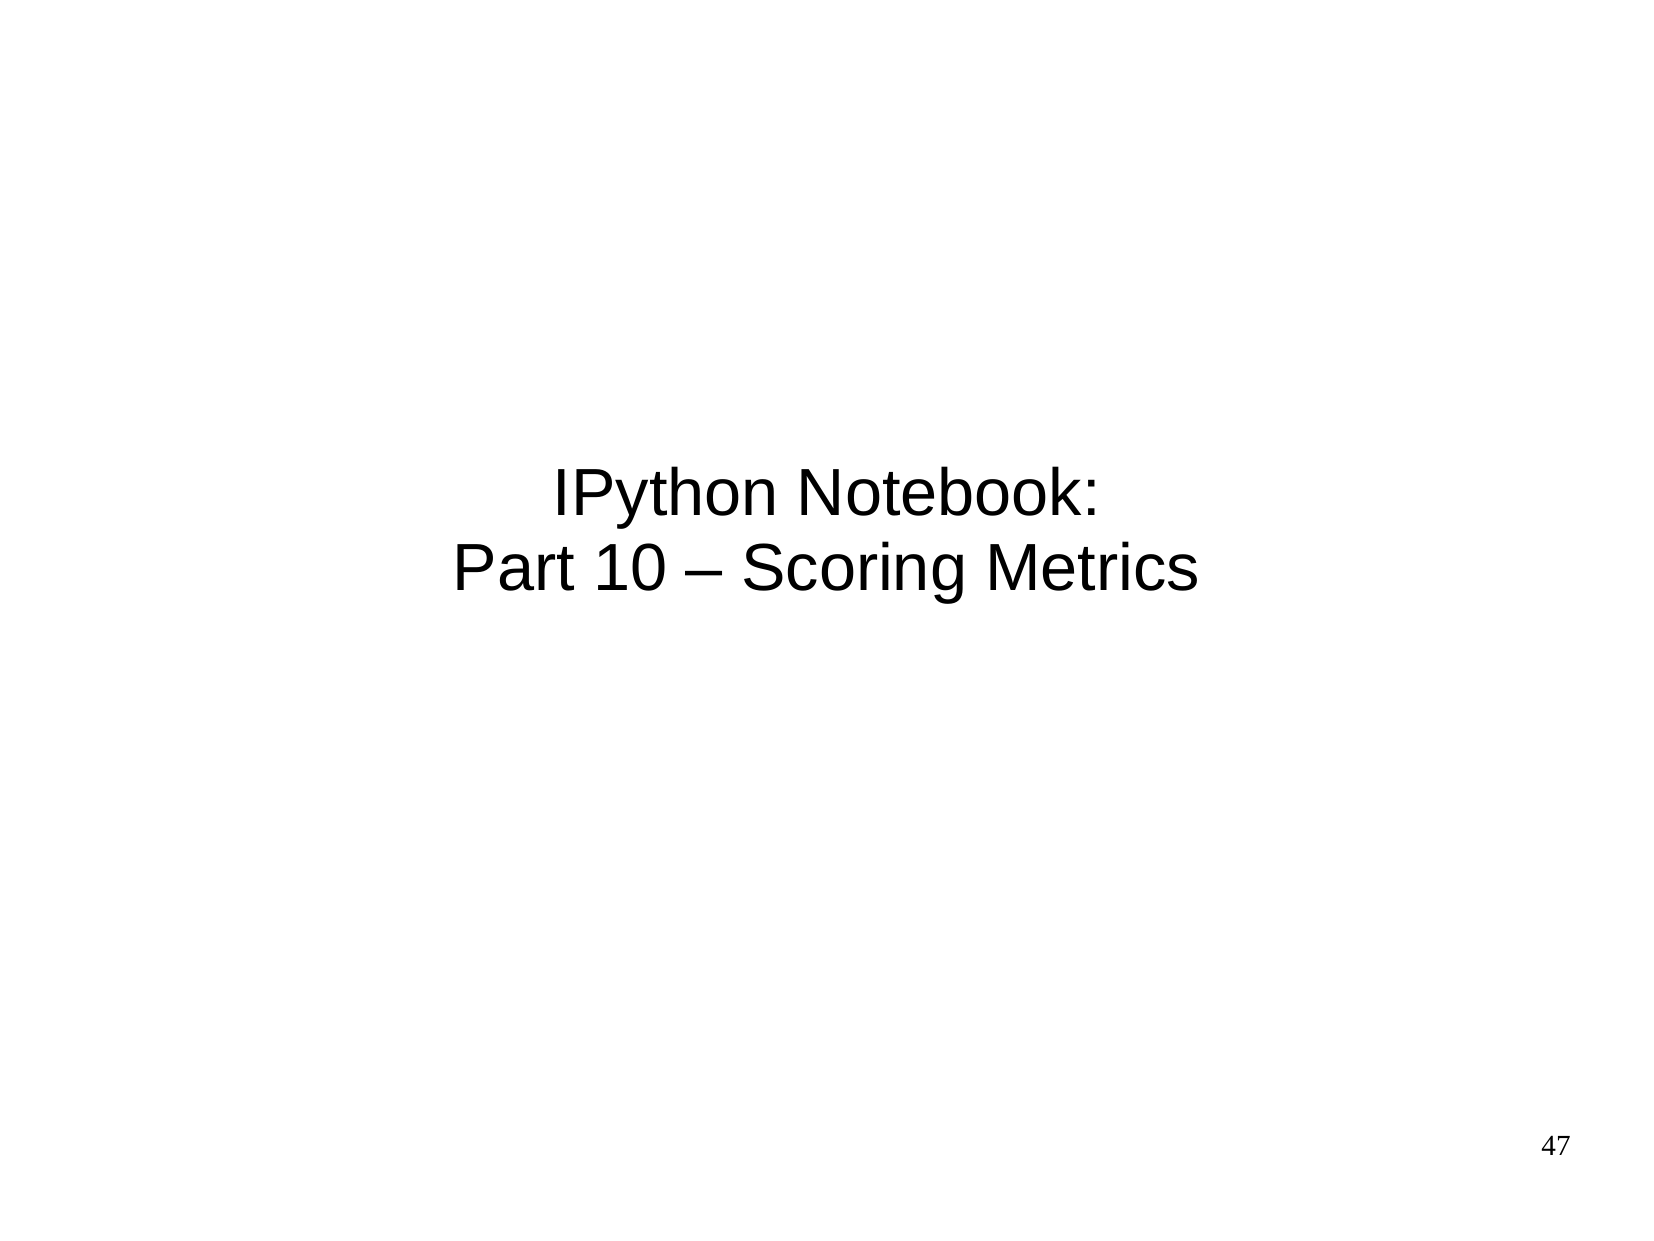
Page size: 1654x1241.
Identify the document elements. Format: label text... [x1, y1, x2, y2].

subtitle IPython Notebook: Part 10 – Scoring Metrics [82, 49, 1571, 1010]
